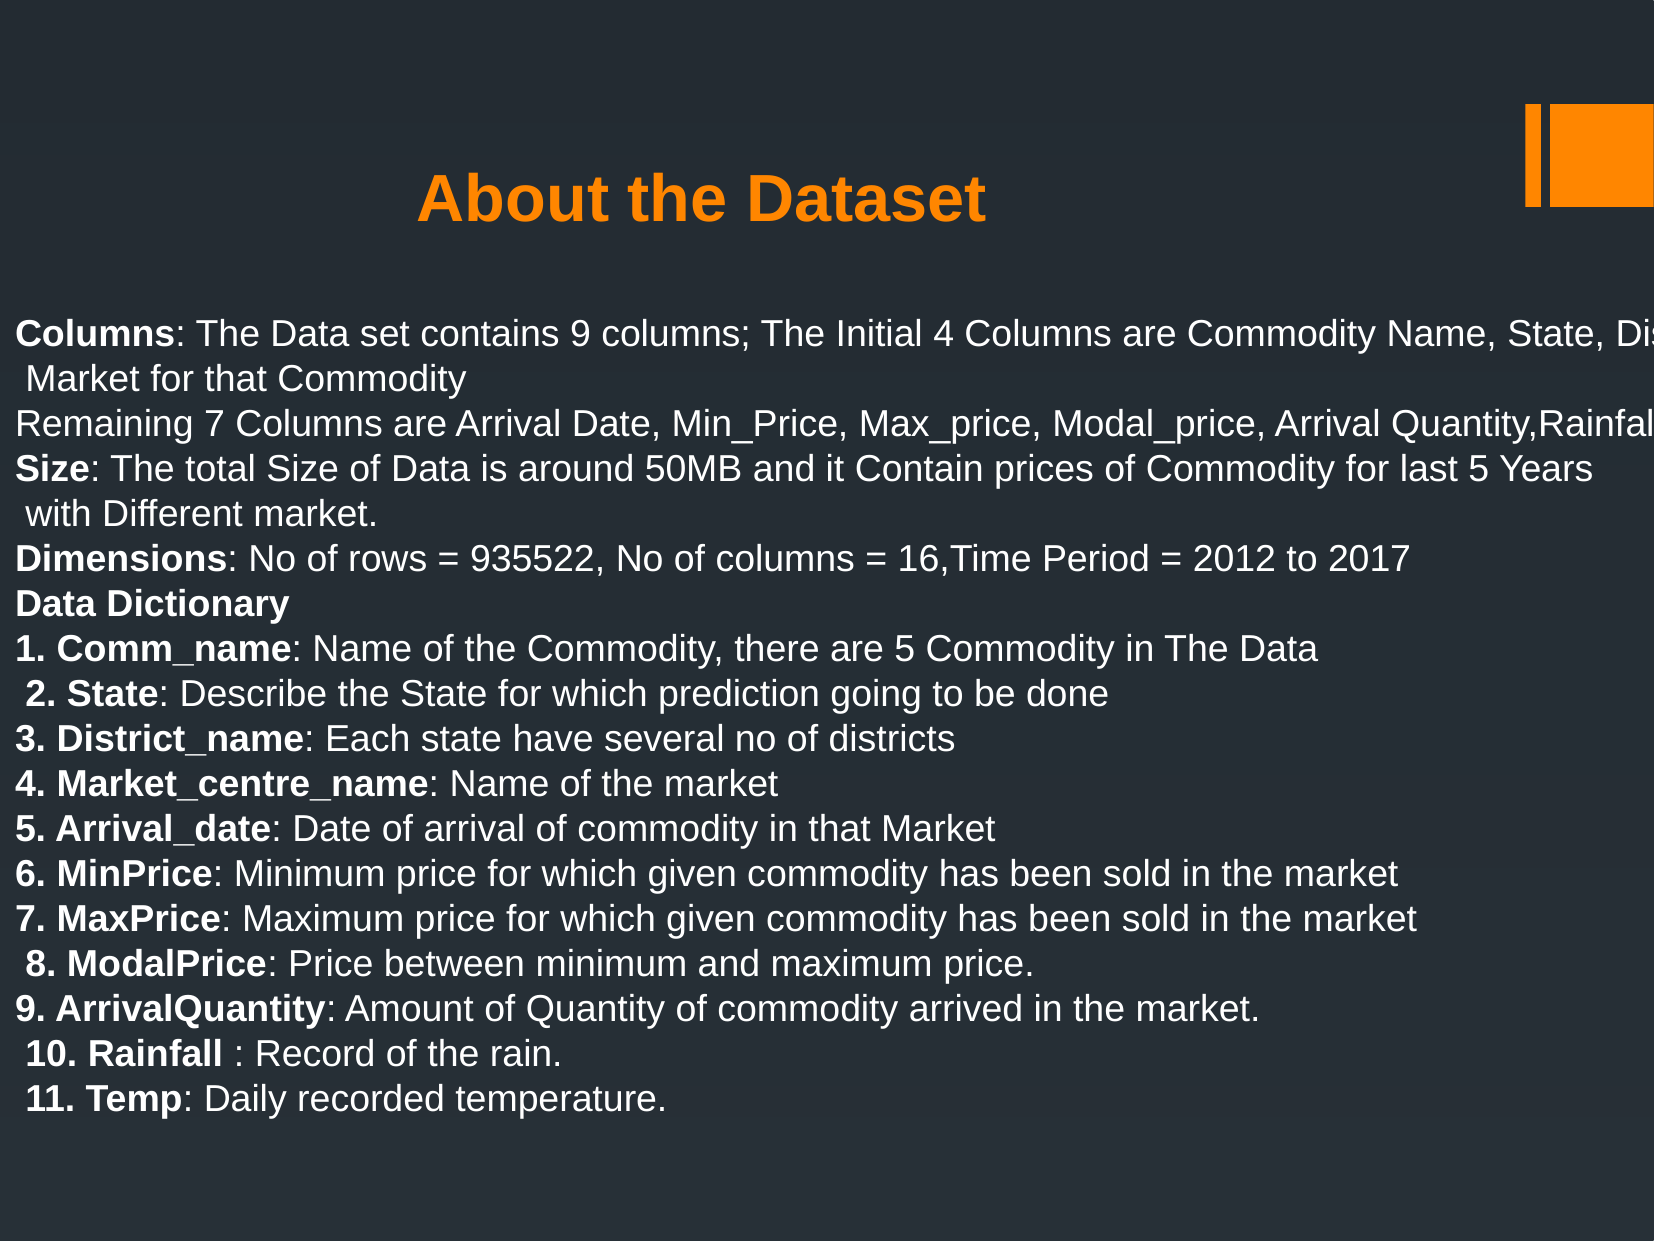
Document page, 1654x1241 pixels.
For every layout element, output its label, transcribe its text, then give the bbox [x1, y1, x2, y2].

text_box About the Dataset [401, 147, 1253, 244]
text_box Columns: The Data set contains 9 columns; The Initial 4 Columns are Commodity Name, State, District and Market for that Commodity Remaining 7 Columns are Arrival Date, Min_Price, Max_price, Modal_price, Arrival Quantity,Rainfall,Temp. Size: The total Size of Data is around 50MB and it Contain prices of Commodity for last 5 Years with Different market. Dimensions: No of rows = 935522, No of columns = 16,Time Period = 2012 to 2017 Data Dictionary 1. Comm_name: Name of the Commodity, there are 5 Commodity in The Data 2. State: Describe the State for which prediction going to be done 3. District_name: Each state have several no of districts 4. Market_centre_name: Name of the market 5. Arrival_date: Date of arrival of commodity in that Market 6. MinPrice: Minimum price for which given commodity has been sold in the market 7. MaxPrice: Maximum price for which given commodity has been sold in the market 8. ModalPrice: Price between minimum and maximum price. 9. ArrivalQuantity: Amount of Quantity of commodity arrived in the market. 10. Rainfall : Record of the rain. 11. Temp: Daily recorded temperature. [0, 301, 1654, 1180]
